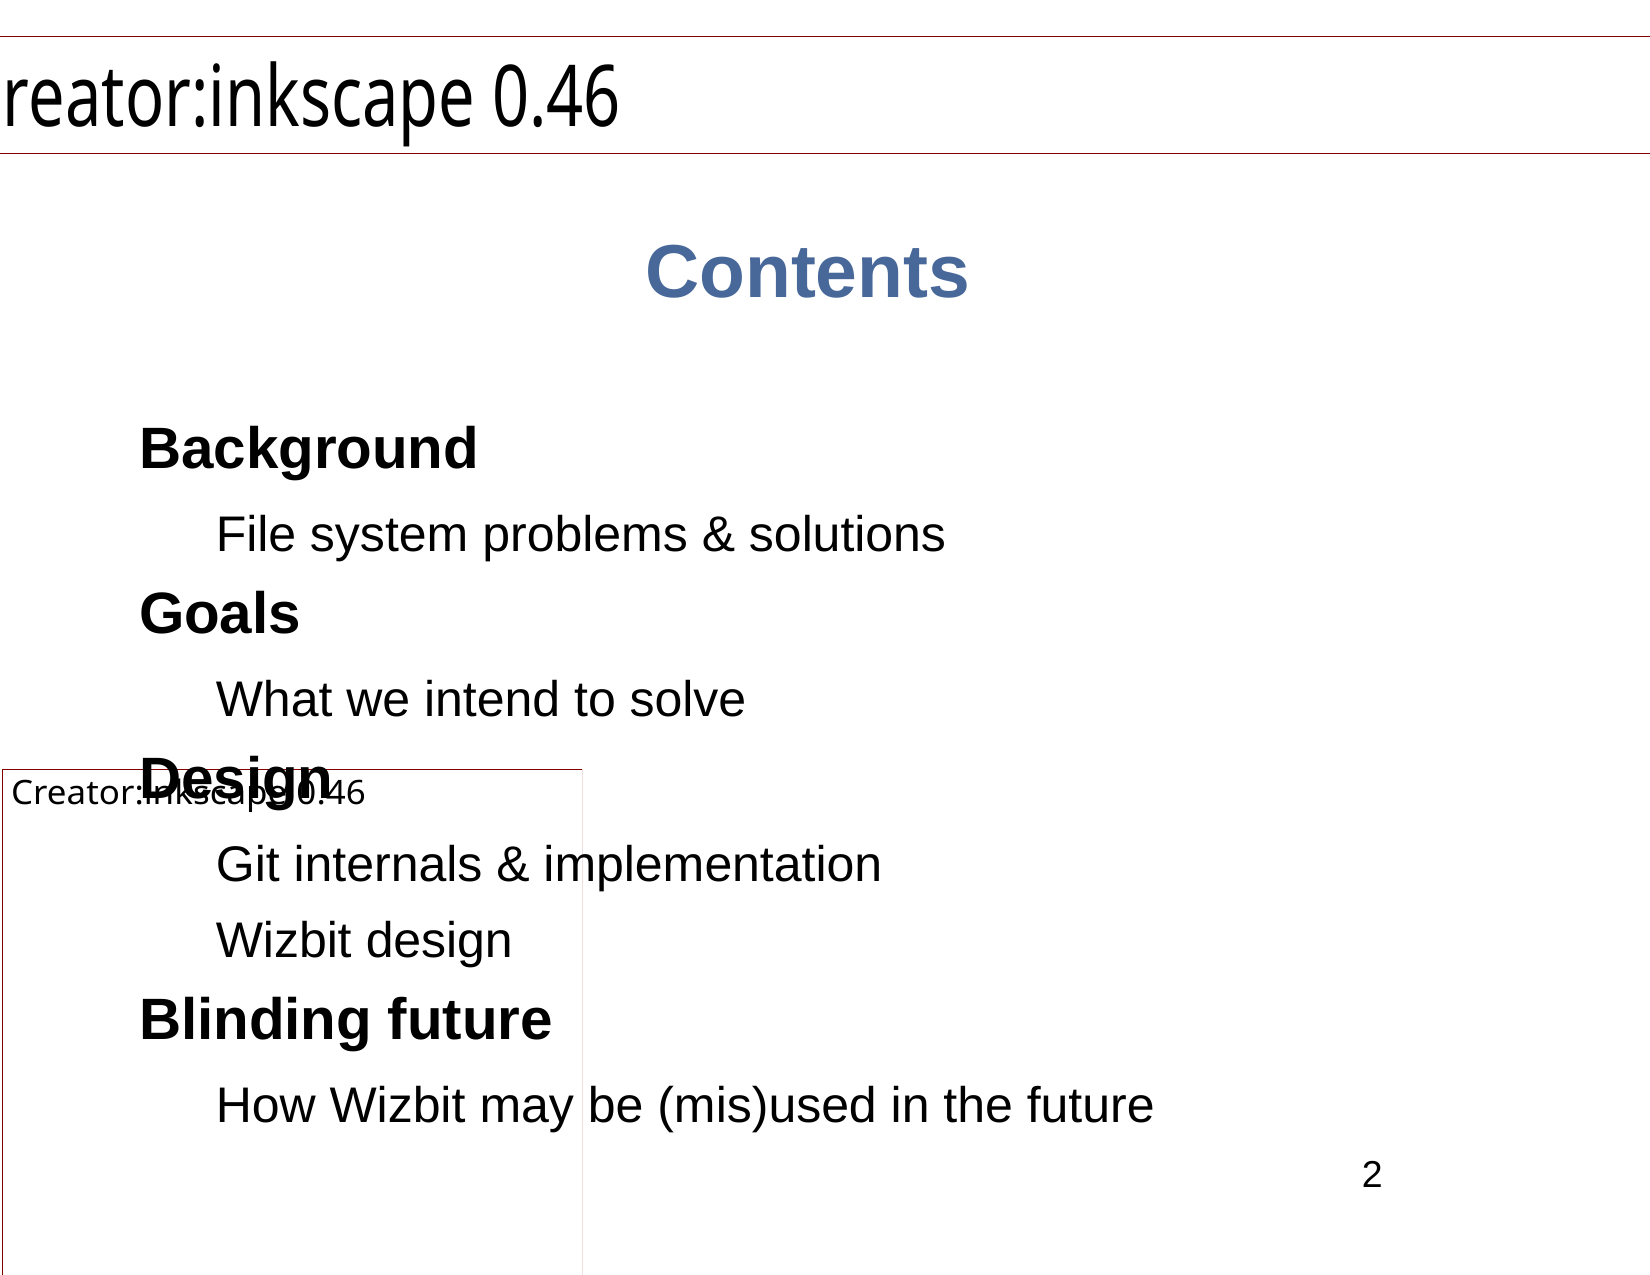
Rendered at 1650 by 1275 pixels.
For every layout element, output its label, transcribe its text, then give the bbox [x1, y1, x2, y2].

title Contents [118, 177, 1498, 371]
list Background File system problems & solutions Goals What we intend to solve Design Git internals & implementation Wizbit design Blinding future How Wizbit may be (mis)used in the future [121, 420, 1501, 1138]
